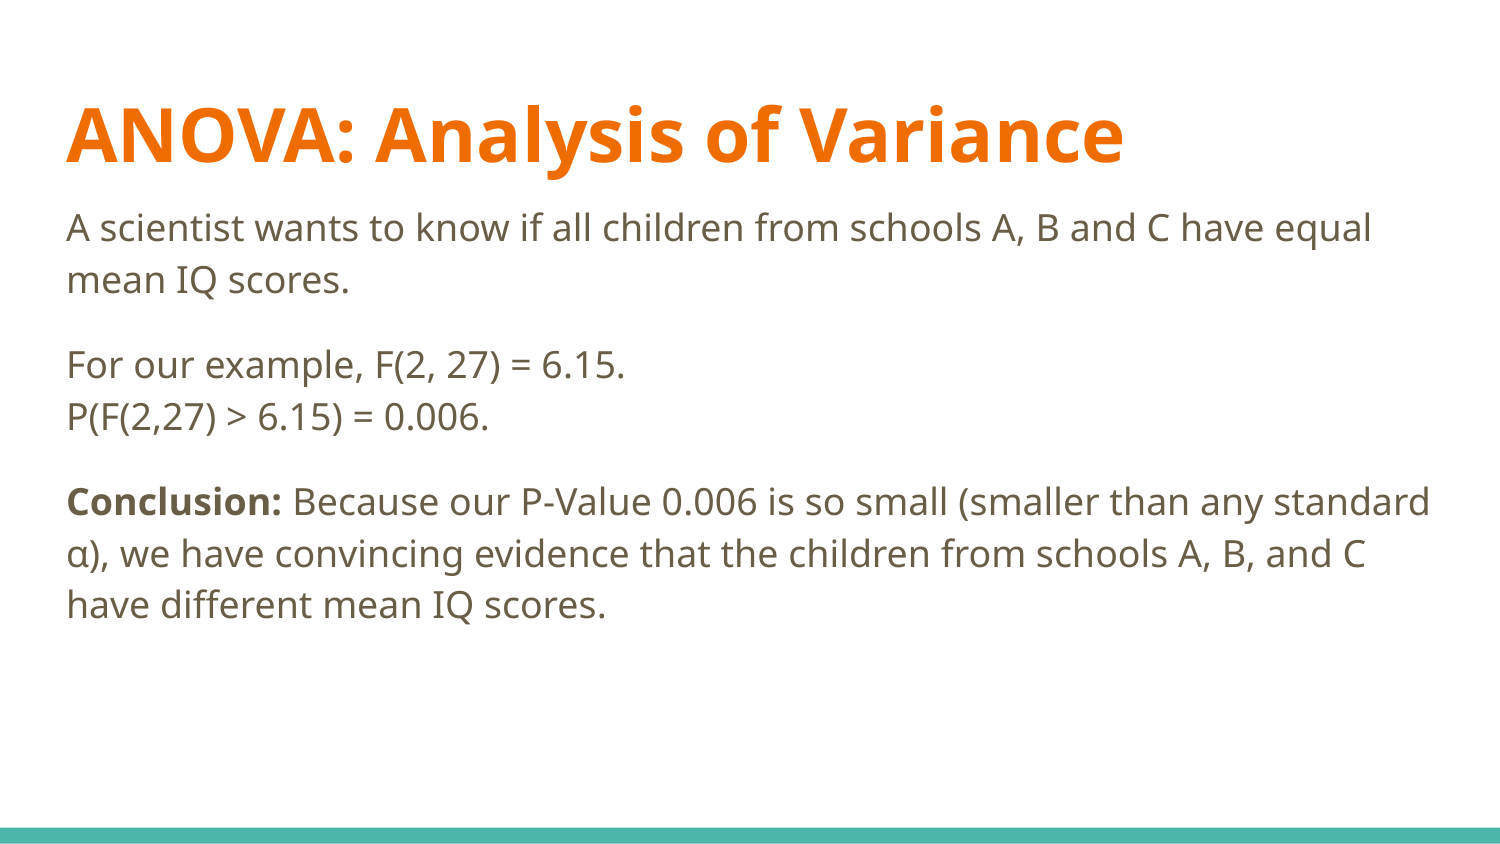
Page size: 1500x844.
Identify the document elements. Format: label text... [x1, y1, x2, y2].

list A scientist wants to know if all children from schools A, B and C have equal mean IQ scores. For our example, F(2, 27) = 6.15. P(F(2,27) > 6.15) = 0.006. Conclusion: Because our P-Value 0.006 is so small (smaller than any standard α), we have convincing evidence that the children from schools A, B, and C have different mean IQ scores. [51, 182, 1449, 819]
title ANOVA: Analysis of Variance [51, 72, 1449, 182]
